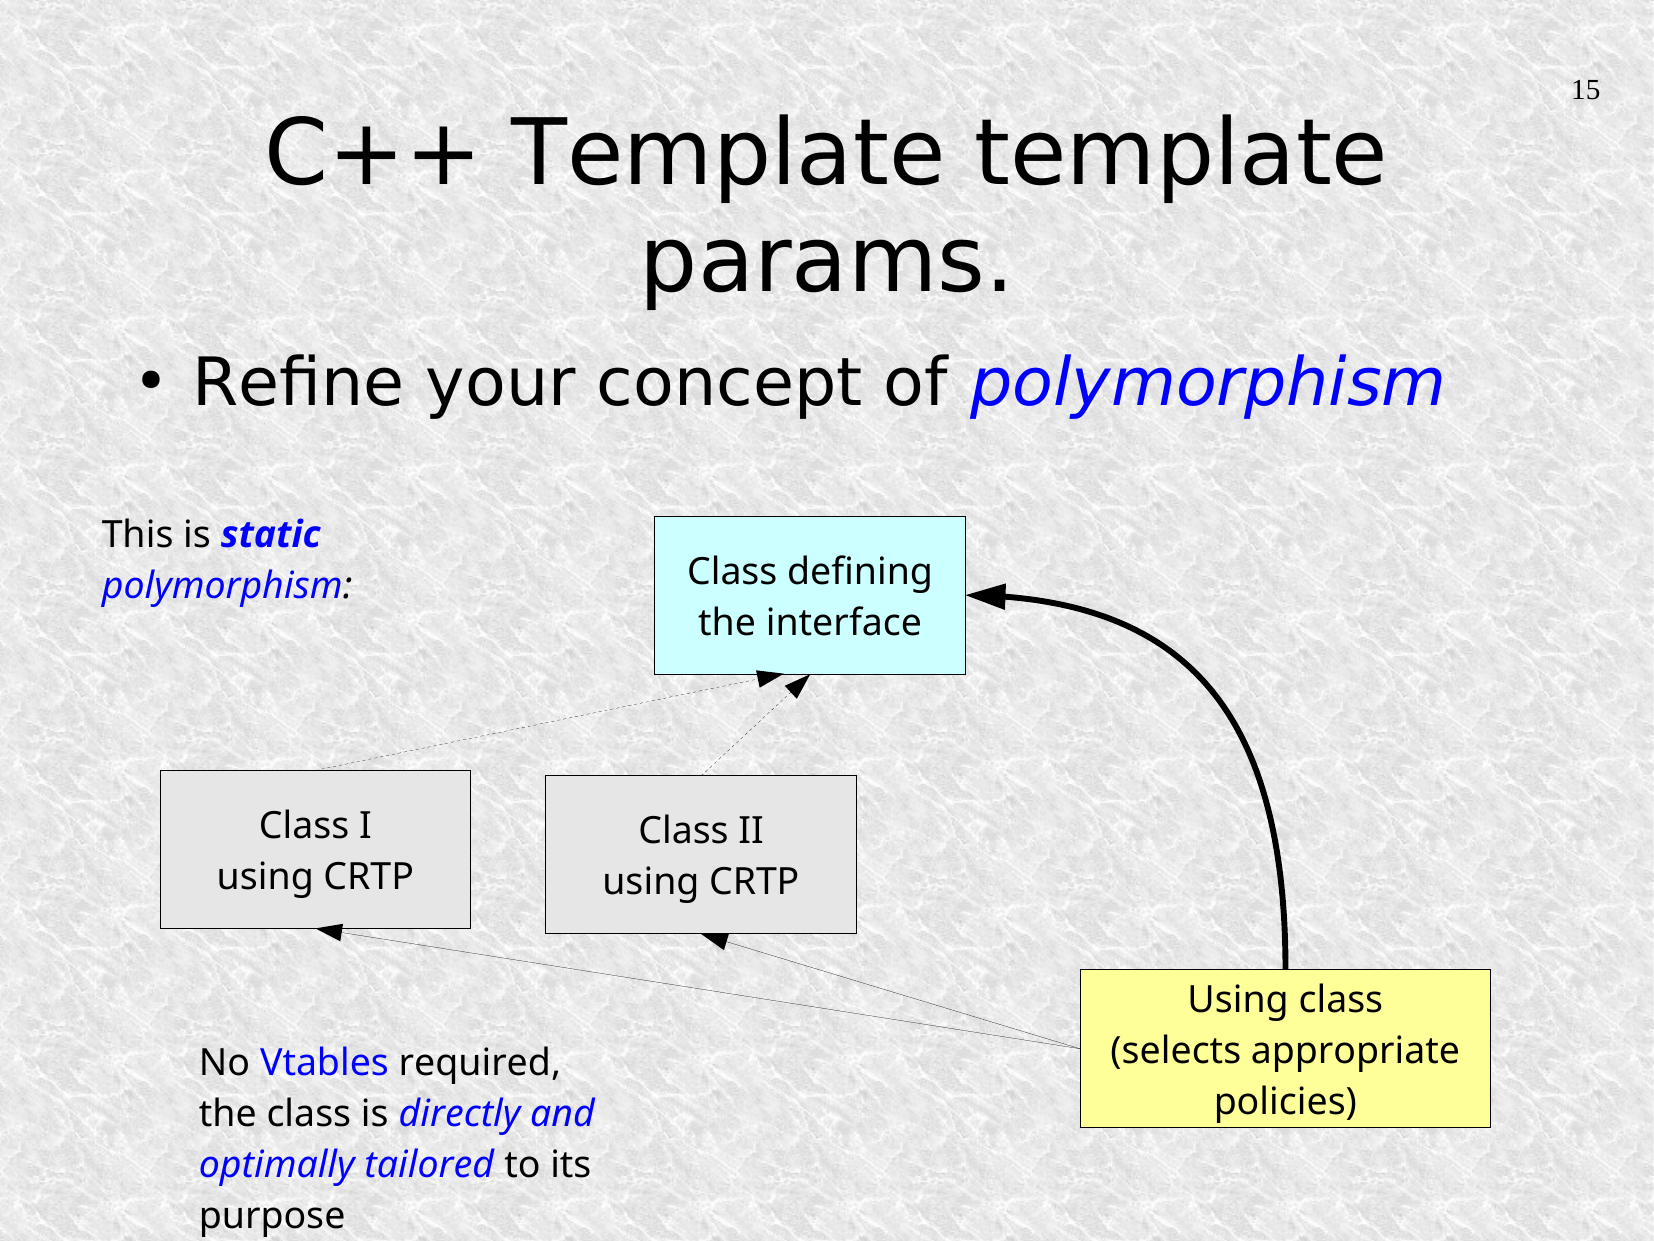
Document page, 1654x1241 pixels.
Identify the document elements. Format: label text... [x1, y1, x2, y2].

text_box Class II using CRTP [545, 775, 857, 934]
text_box Class I using CRTP [160, 770, 471, 929]
list Refine your concept of polymorphism [121, 342, 1534, 1150]
text_box Class defining the interface [654, 516, 966, 675]
title C++ Template template params. [121, 99, 1534, 314]
text_box No Vtables required, the class is directly and optimally tailored to its purpose [199, 1035, 649, 1218]
text_box Using class (selects appropriate policies) [1080, 969, 1491, 1128]
picture [0, 0, 1654, 1241]
text_box This is static polymorphism: [101, 507, 384, 599]
